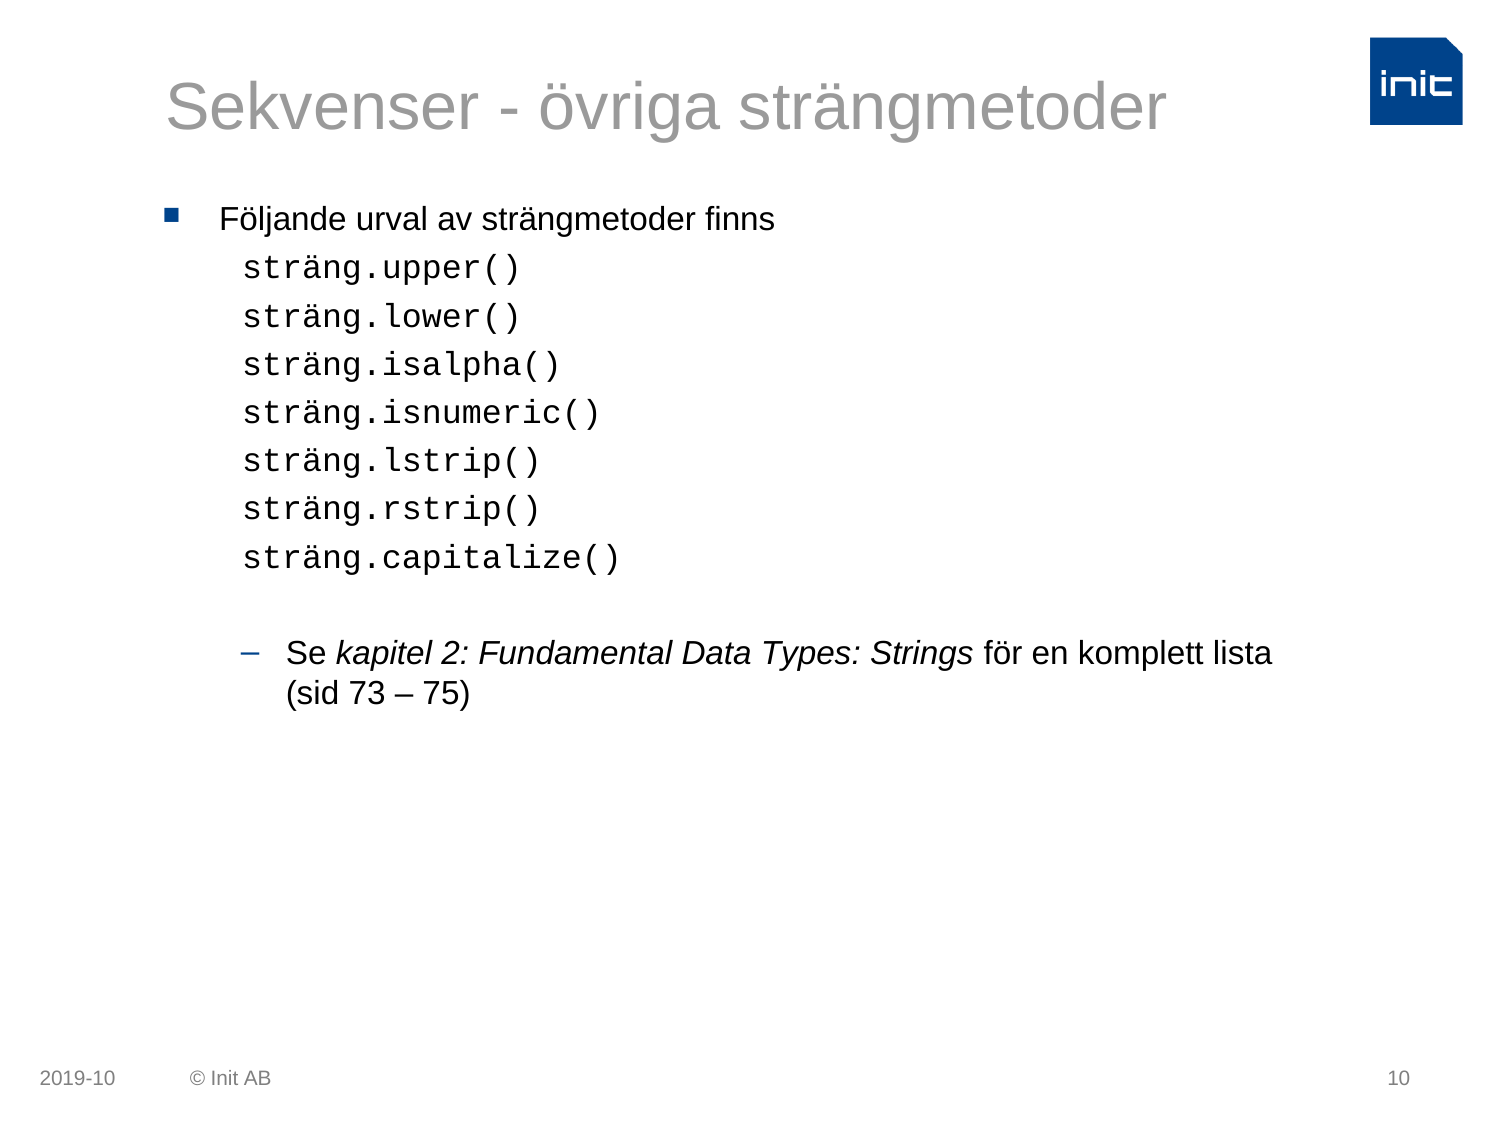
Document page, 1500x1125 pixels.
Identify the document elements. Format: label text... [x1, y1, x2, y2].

text_box Följande urval av strängmetoder finns sträng.upper() sträng.lower() sträng.isalpha() sträng.isnumeric() sträng.lstrip() sträng.rstrip() sträng.capitalize() Se kapitel 2: Fundamental Data Types: Strings för en komplett lista (sid 73 – 75) [150, 189, 1351, 963]
text_box <nummer> [1350, 1037, 1426, 1098]
picture [1370, 37, 1463, 125]
text_box 2019-10 [24, 1037, 151, 1098]
text_box Sekvenser - övriga strängmetoder [150, 0, 1351, 151]
text_box © Init AB [174, 1037, 1326, 1098]
